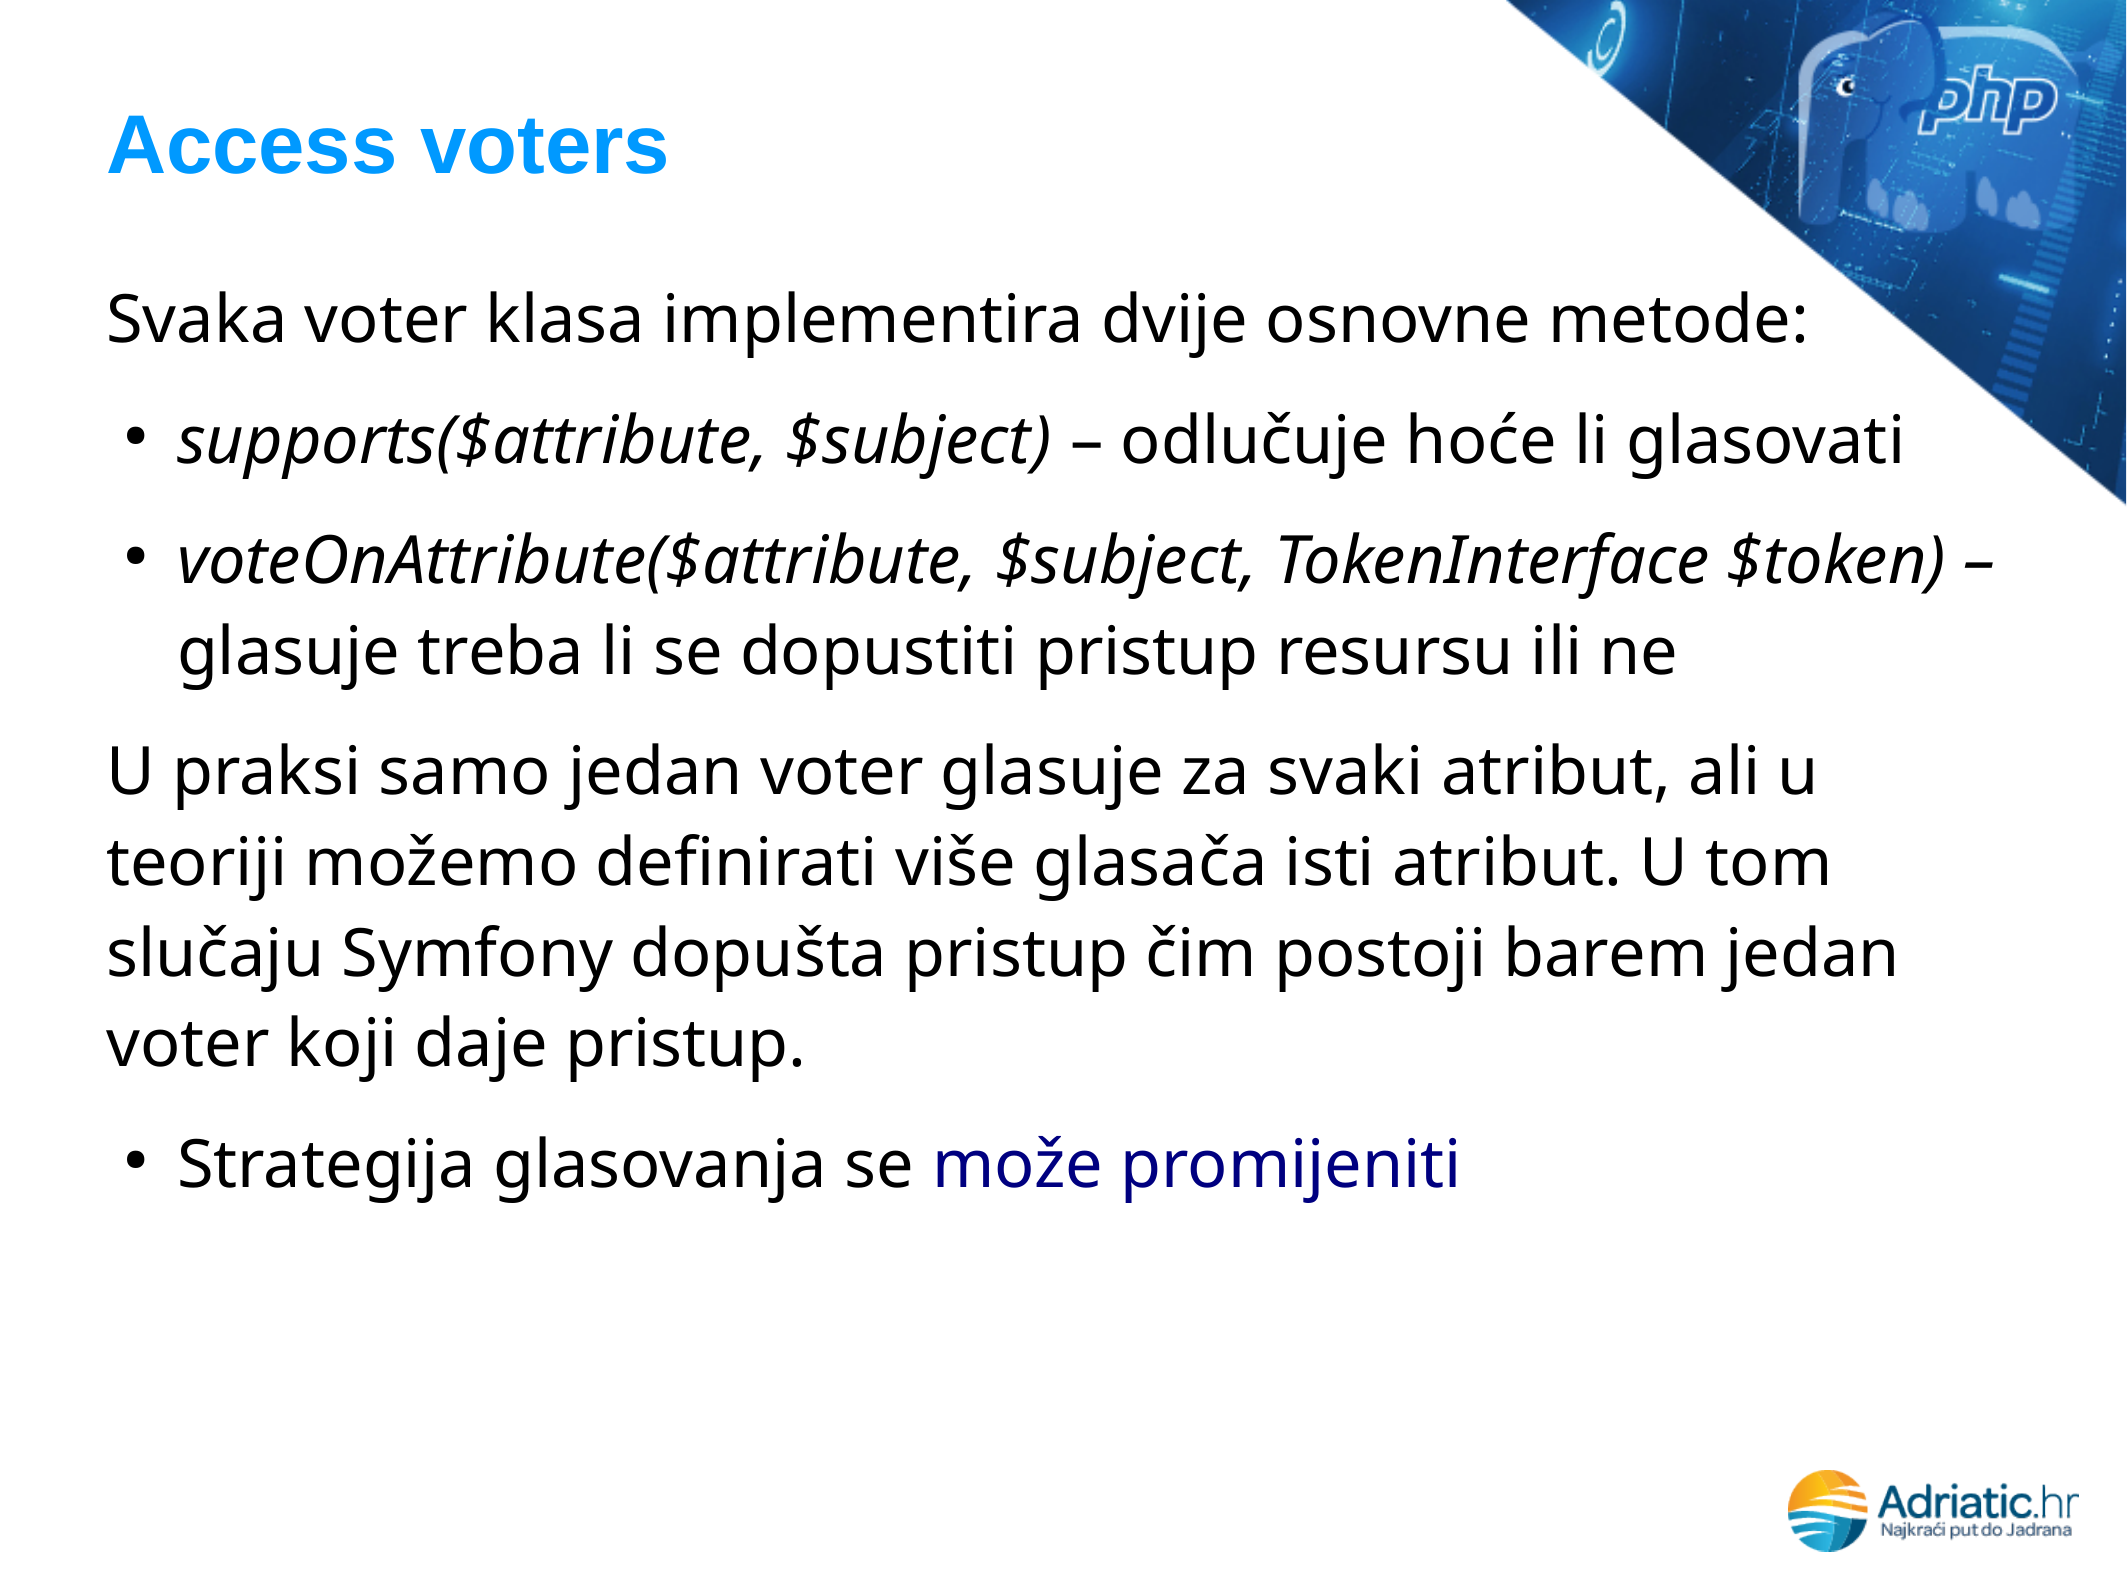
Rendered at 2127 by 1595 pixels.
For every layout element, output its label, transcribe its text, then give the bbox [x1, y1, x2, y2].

list Svaka voter klasa implementira dvije osnovne metode: supports($attribute, $subject) – odlučuje hoće li glasovati voteOnAttribute($attribute, $subject, TokenInterface $token) – glasuje treba li se dopustiti pristup resursu ili ne U praksi samo jedan voter glasuje za svaki atribut, ali u teoriji možemo definirati više glasača isti atribut. U tom slučaju Symfony dopušta pristup čim postoji barem jedan voter koji daje pristup. Strategija glasovanja se može promijeniti [106, 271, 2020, 1453]
title Access voters [106, 70, 1630, 219]
picture [1505, 0, 2127, 625]
picture [1788, 1470, 2079, 1552]
